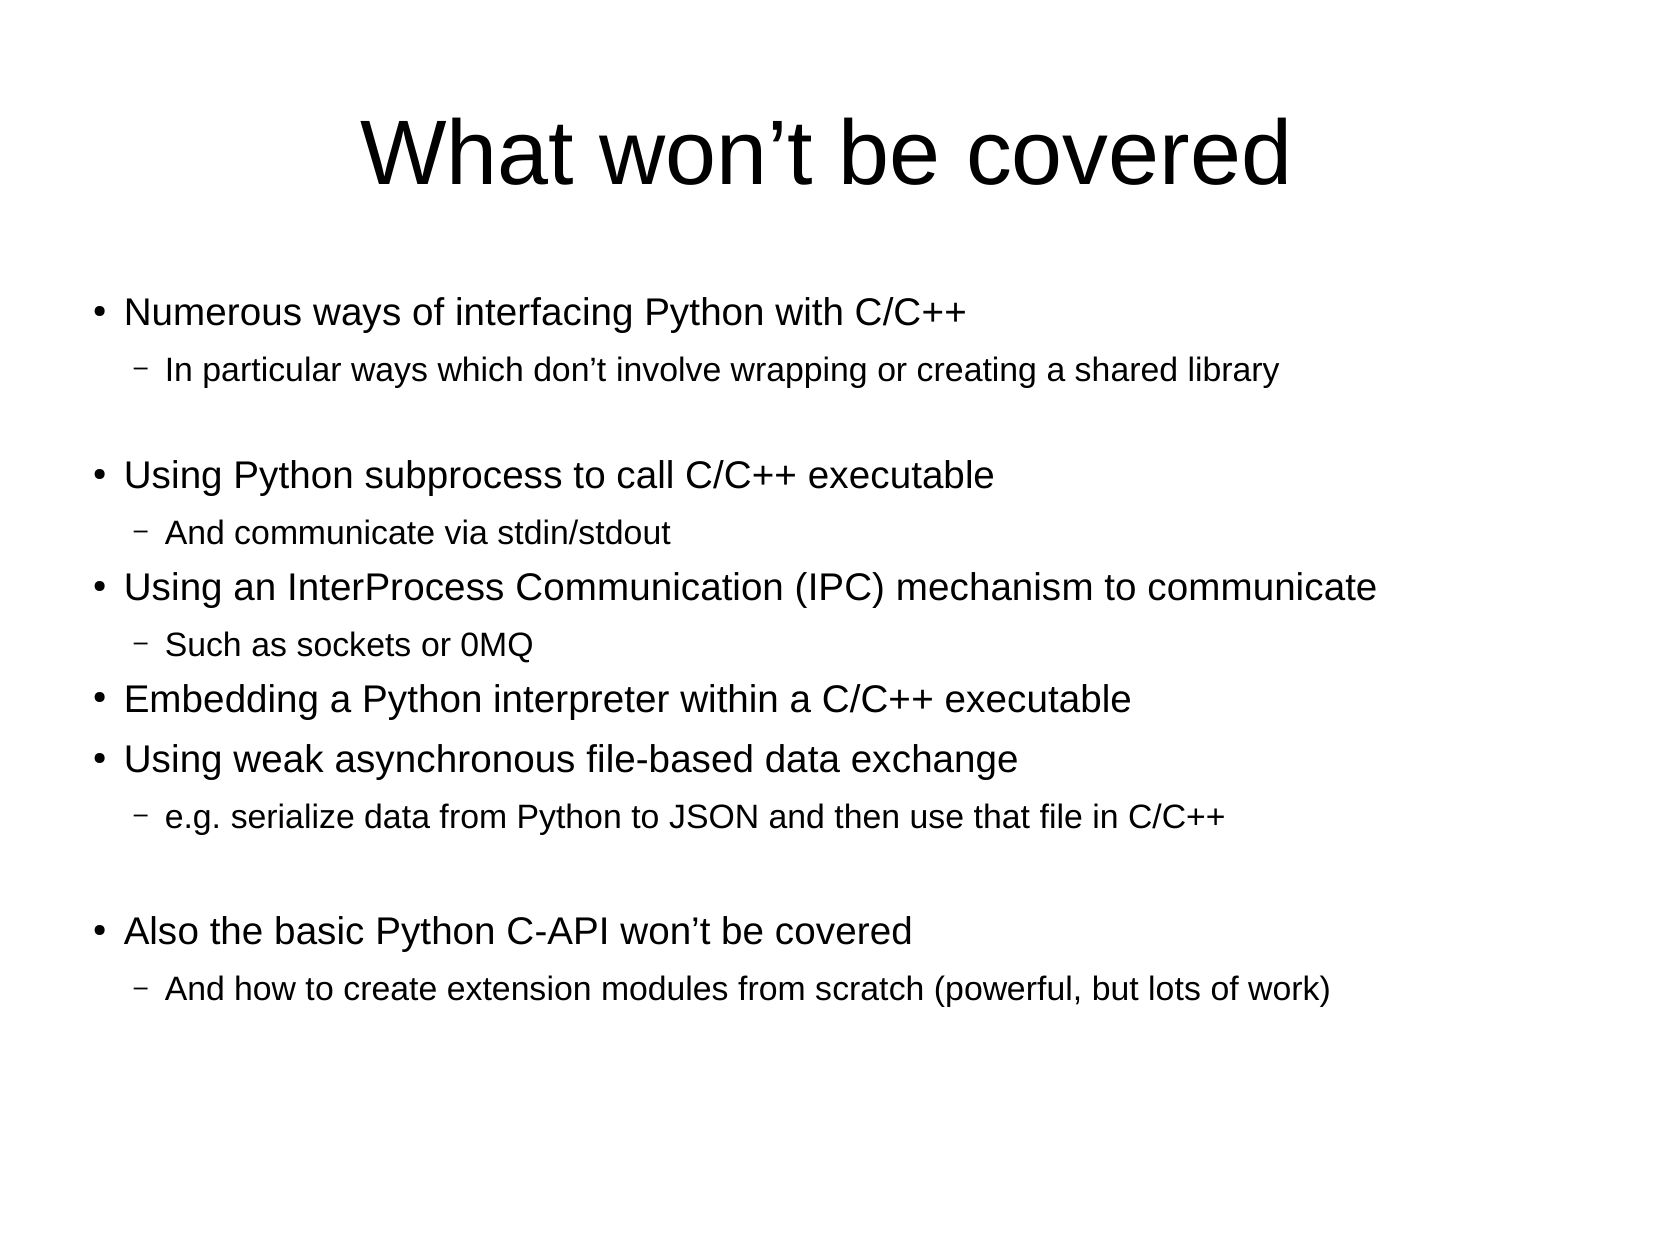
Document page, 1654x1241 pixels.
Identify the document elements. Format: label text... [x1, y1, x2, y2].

title What won’t be covered [82, 49, 1571, 257]
list Numerous ways of interfacing Python with C/C++ In particular ways which don’t involve wrapping or creating a shared library Using Python subprocess to call C/C++ executable And communicate via stdin/stdout Using an InterProcess Communication (IPC) mechanism to communicate Such as sockets or 0MQ Embedding a Python interpreter within a C/C++ executable Using weak asynchronous file-based data exchange e.g. serialize data from Python to JSON and then use that file in C/C++ Also the basic Python C-API won’t be covered And how to create extension modules from scratch (powerful, but lots of work) [82, 290, 1571, 1010]
